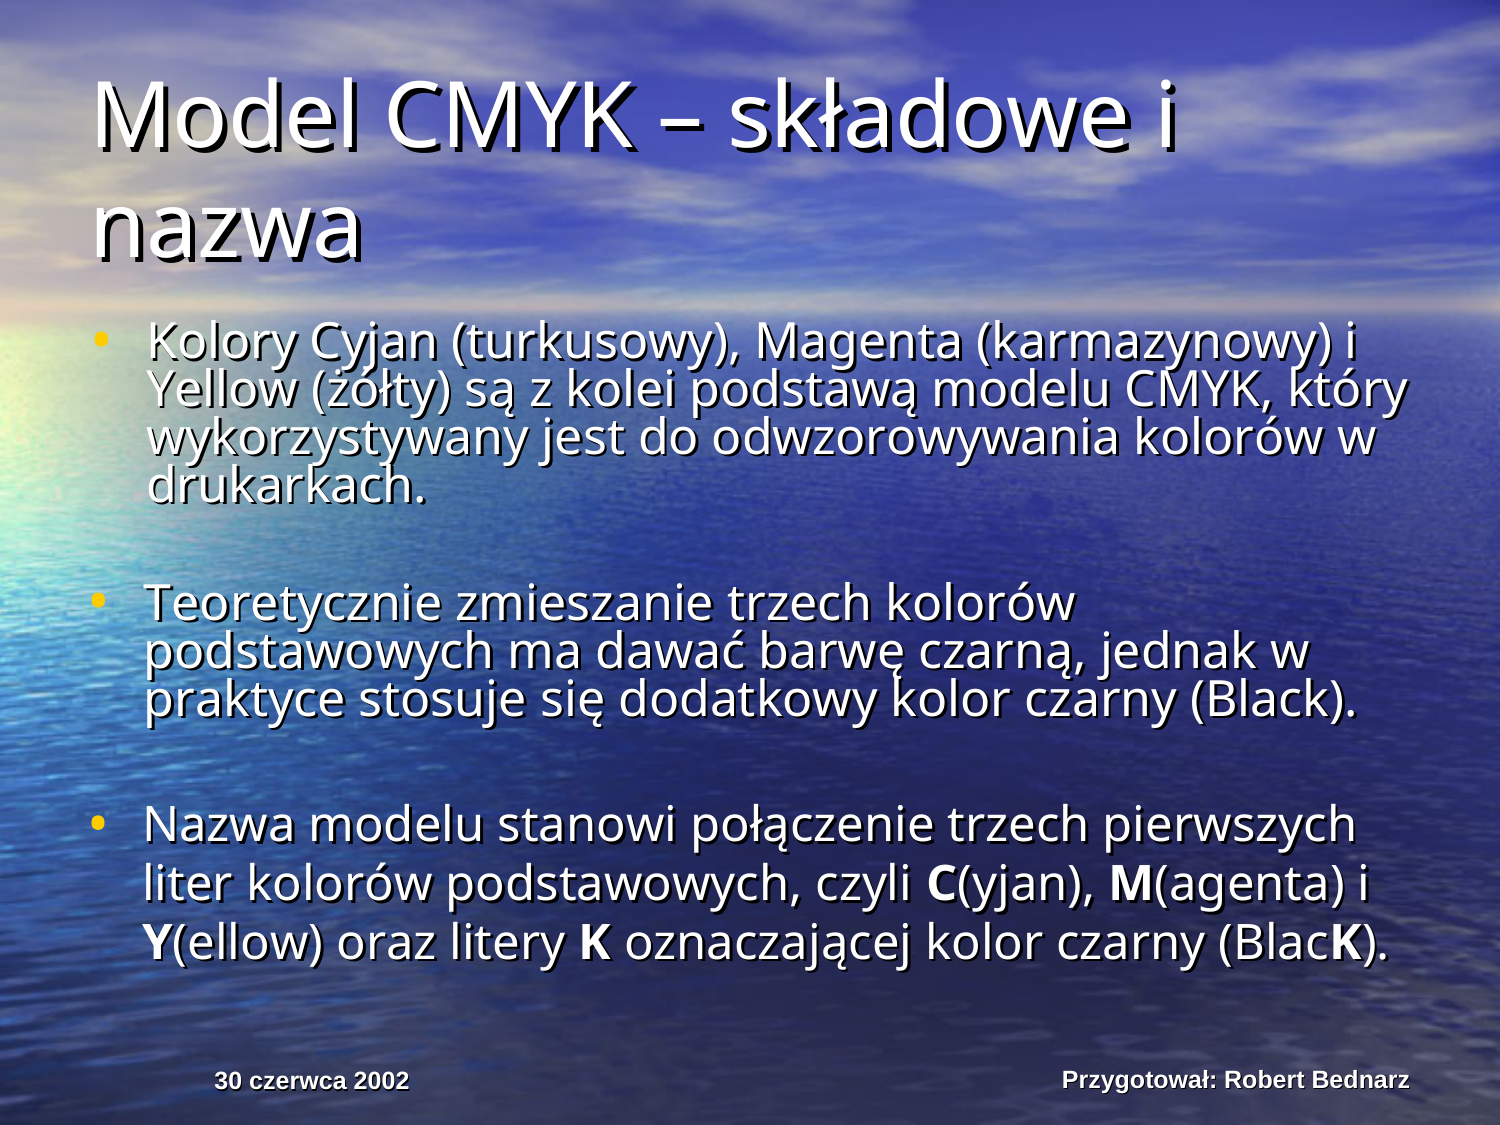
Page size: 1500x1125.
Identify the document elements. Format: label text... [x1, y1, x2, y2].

picture [0, 0, 1500, 1125]
text_box Teoretycznie zmieszanie trzech kolorów podstawowych ma dawać barwę czarną, jednak w praktyce stosuje się dodatkowy kolor czarny (Black). [72, 574, 1424, 752]
list Kolory Cyjan (turkusowy), Magenta (karmazynowy) i Yellow (żółty) są z kolei podstawą modelu CMYK, który wykorzystywany jest do odwzorowywania kolorów w drukarkach. [75, 312, 1426, 528]
text_box Nazwa modelu stanowi połączenie trzech pierwszych liter kolorów podstawowych, czyli C(yjan), M(agenta) i Y(ellow) oraz litery K oznaczającej kolor czarny (BlacK). [72, 784, 1423, 1035]
title Model CMYK – składowe i nazwa [75, 47, 1426, 276]
